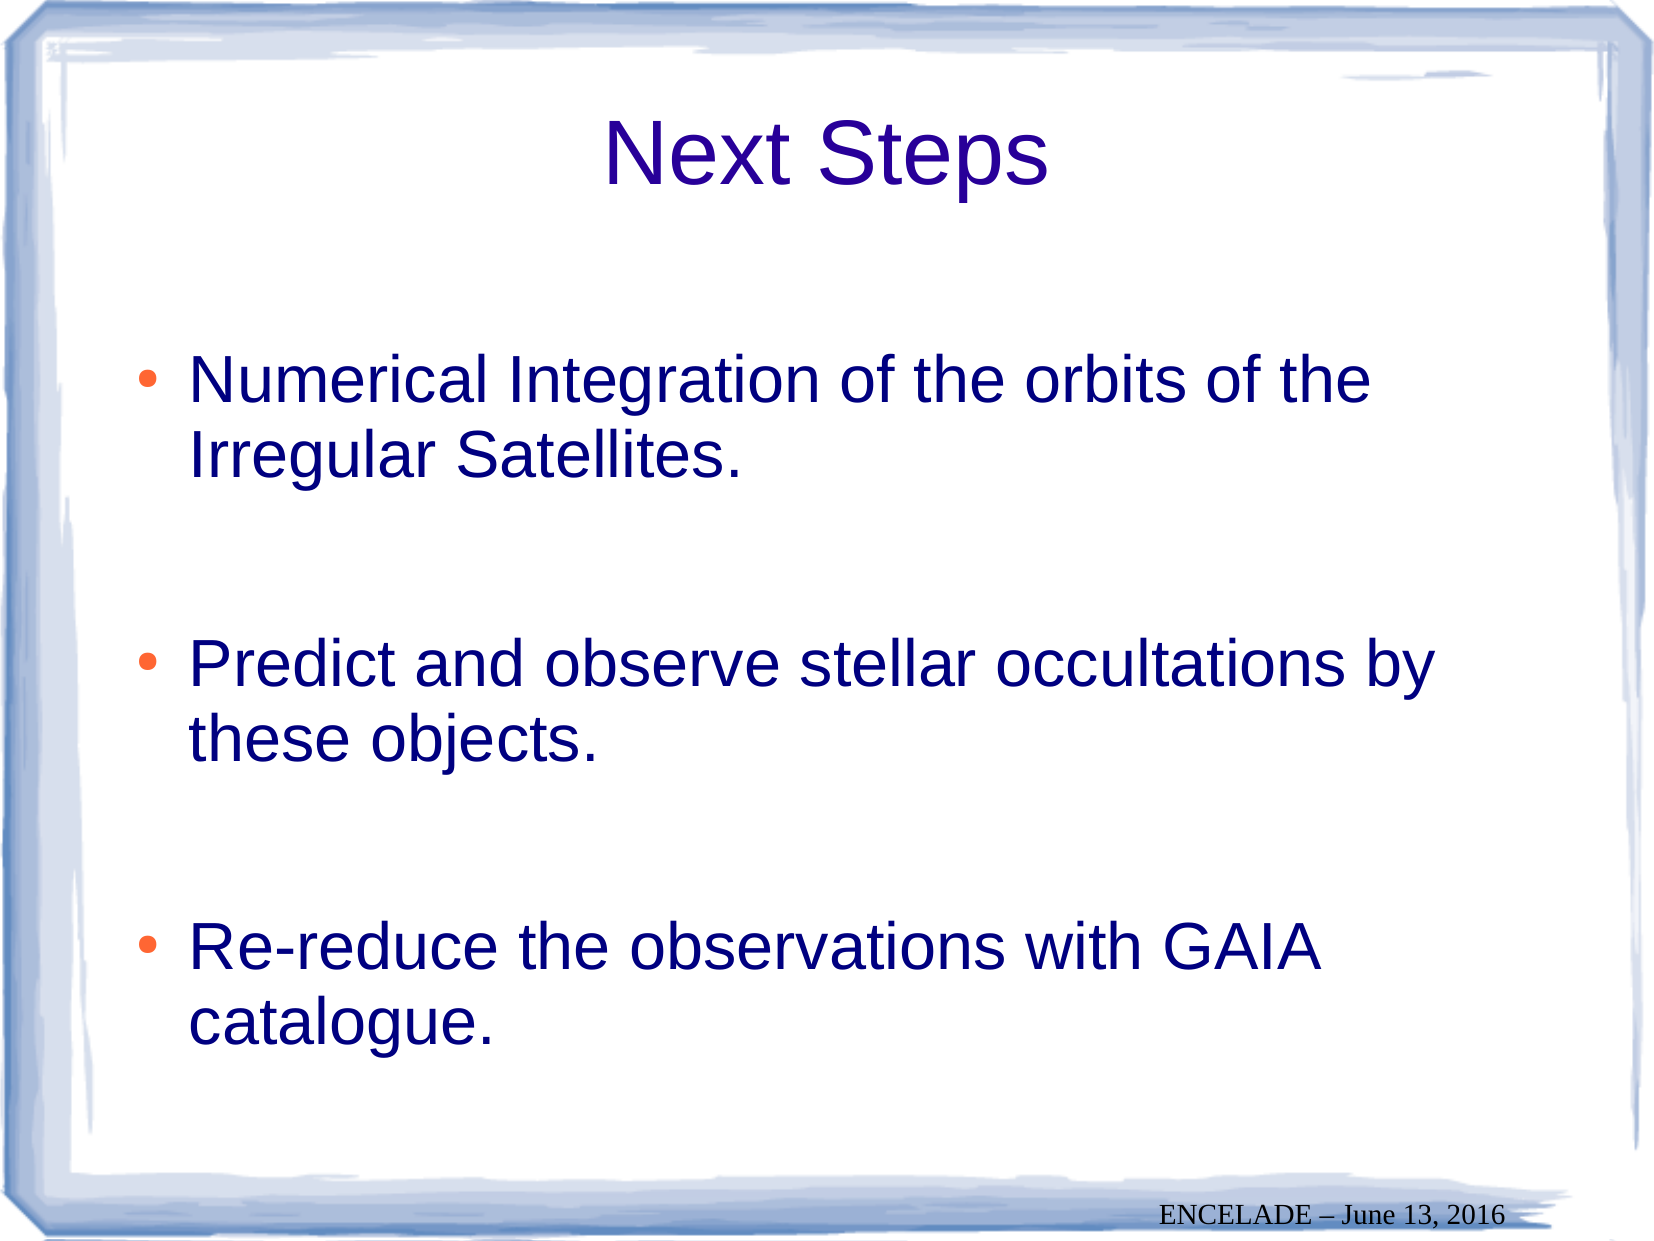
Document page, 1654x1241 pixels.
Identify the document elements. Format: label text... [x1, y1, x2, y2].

picture [0, 0, 1654, 1241]
title Next Steps [82, 49, 1571, 257]
list Numerical Integration of the orbits of the Irregular Satellites. Predict and observe stellar occultations by these objects. Re-reduce the observations with GAIA catalogue. [118, 342, 1571, 1059]
